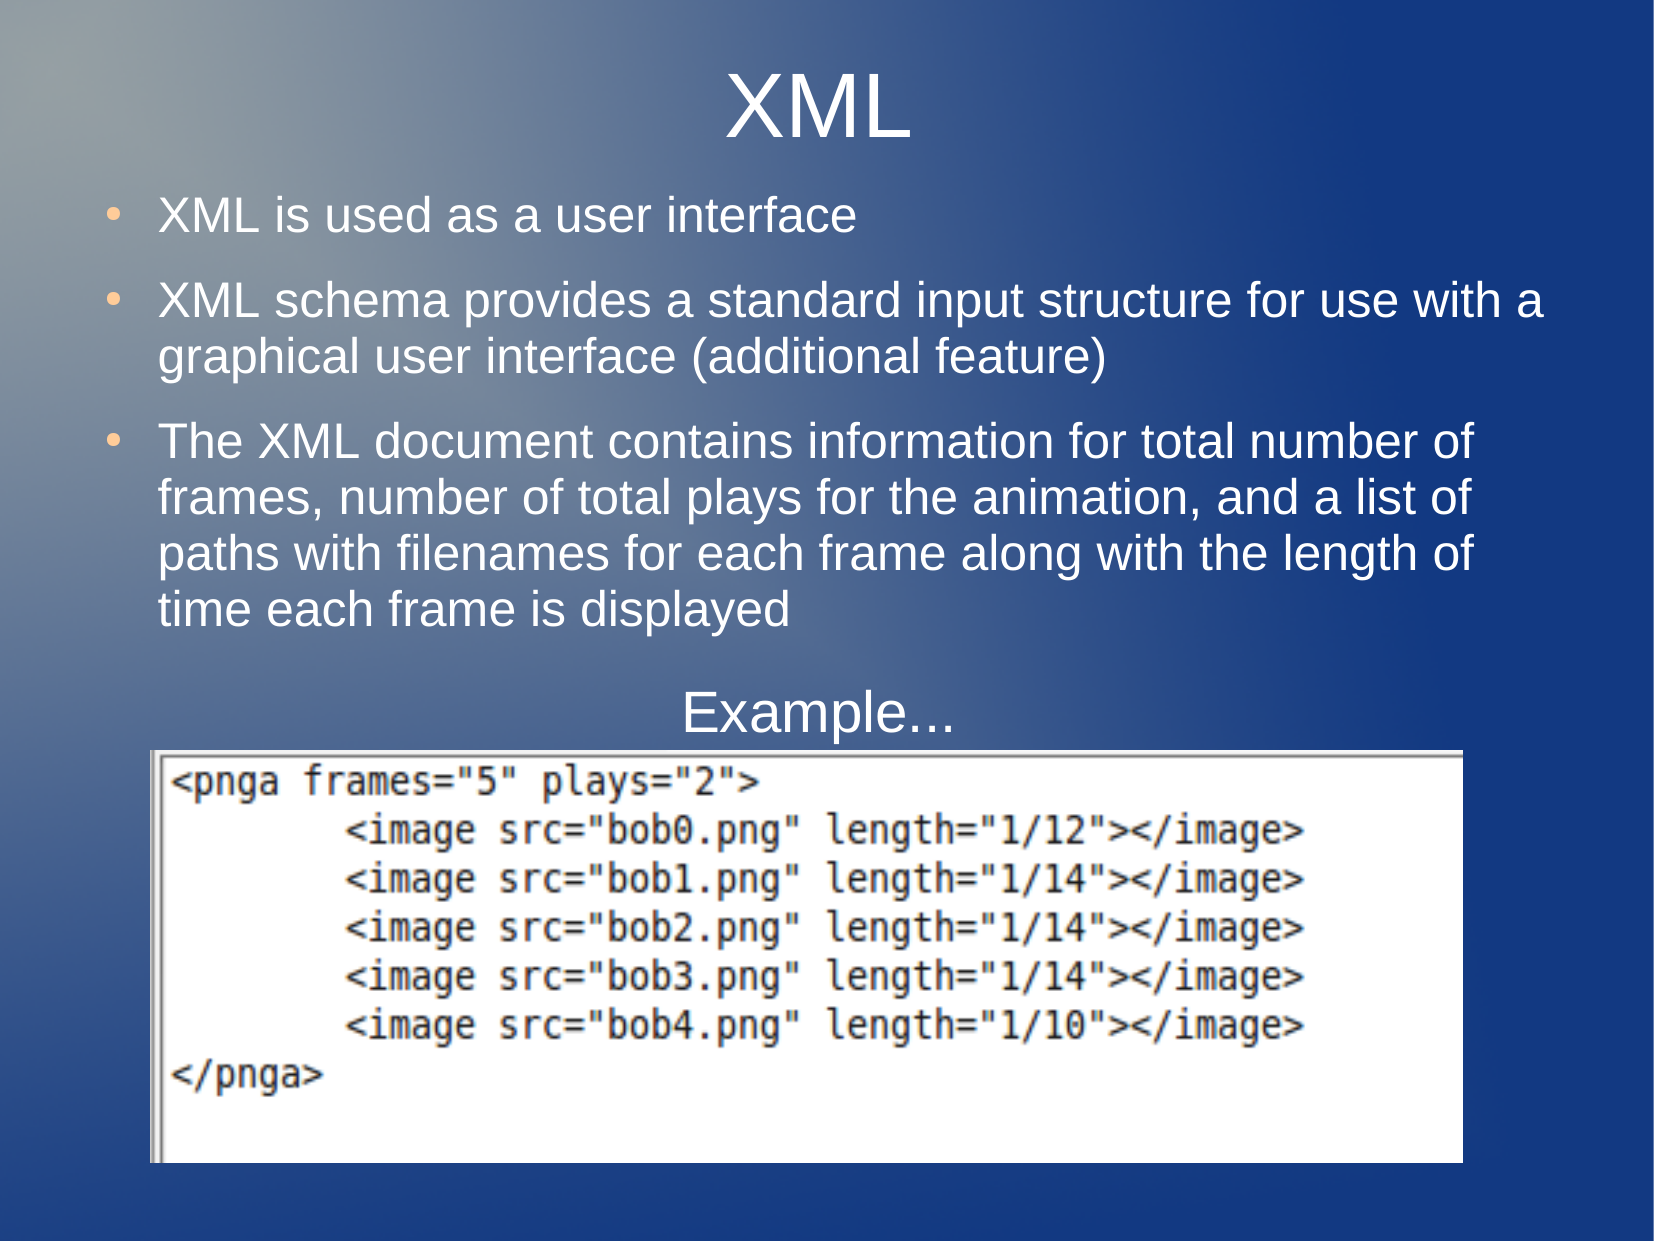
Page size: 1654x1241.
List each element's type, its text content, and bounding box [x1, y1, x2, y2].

list XML is used as a user interface XML schema provides a standard input structure for use with a graphical user interface (additional feature) The XML document contains information for total number of frames, number of total plays for the animation, and a list of paths with filenames for each frame along with the length of time each frame is displayed [86, 187, 1576, 637]
picture [0, 0, 1654, 1241]
title XML [75, 37, 1564, 175]
title Example... [75, 675, 1564, 751]
